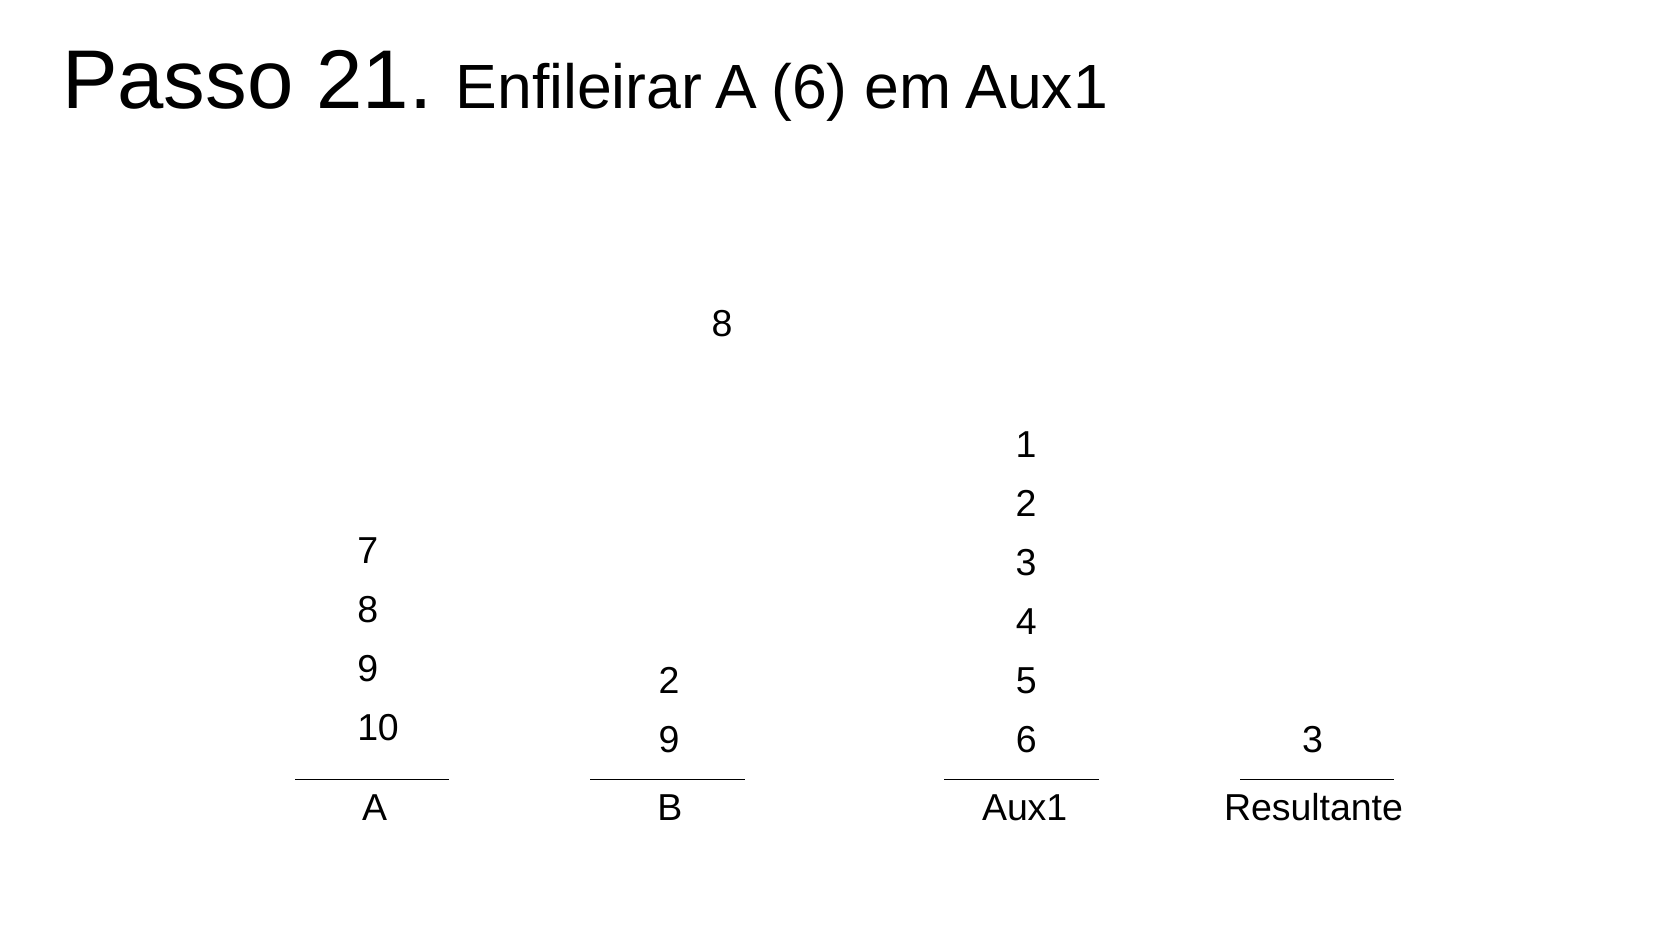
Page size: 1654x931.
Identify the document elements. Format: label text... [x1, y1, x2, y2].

text_box Passo 21. Enfileirar A (6) em Aux1 [47, 25, 1607, 274]
text_box 5 [1001, 651, 1052, 709]
text_box Resultante [1209, 779, 1418, 837]
text_box A [347, 779, 508, 837]
text_box 4 [1000, 592, 1052, 650]
text_box 8 [696, 295, 748, 353]
text_box 9 [342, 640, 393, 697]
text_box 8 [342, 580, 393, 638]
text_box 1 [1000, 415, 1052, 473]
text_box 10 [342, 699, 426, 756]
text_box 2 [643, 651, 695, 709]
text_box 2 [1000, 474, 1052, 532]
text_box Aux1 [967, 780, 1083, 837]
text_box 7 [342, 521, 393, 579]
text_box 9 [643, 710, 695, 768]
text_box B [642, 780, 698, 837]
text_box 3 [1000, 533, 1052, 591]
text_box 6 [1001, 710, 1052, 768]
text_box 3 [1287, 710, 1338, 768]
